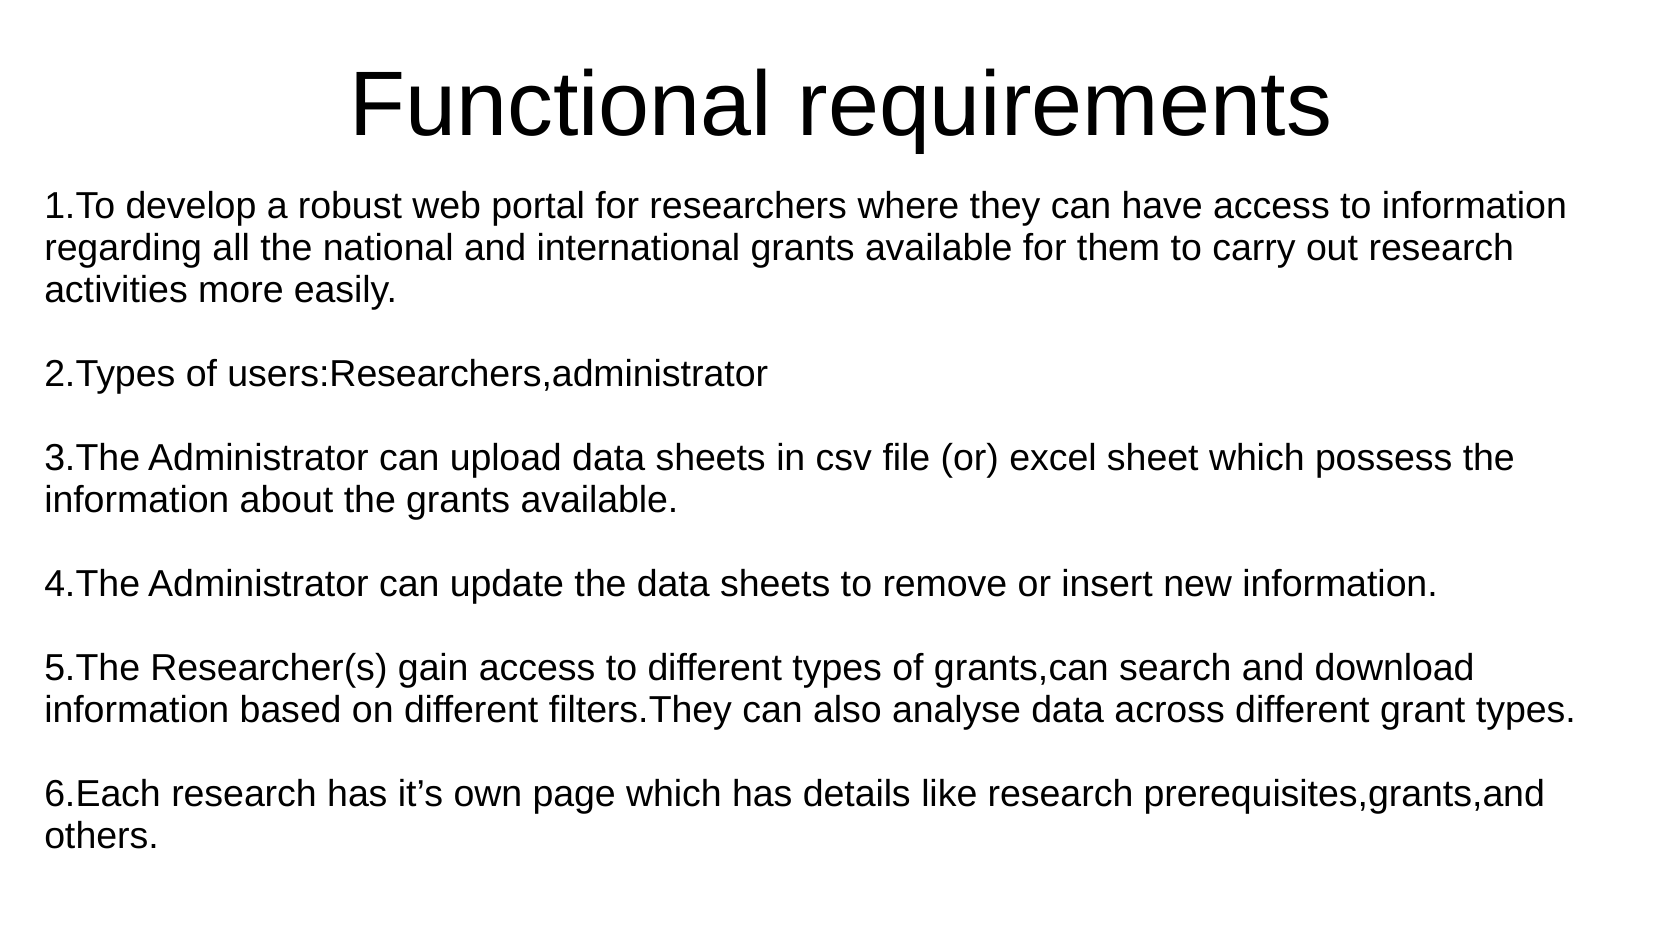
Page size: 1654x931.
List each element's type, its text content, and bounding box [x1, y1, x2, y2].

title Functional requirements [147, 52, 1536, 155]
text_box 1.To develop a robust web portal for researchers where they can have access to information regarding all the national and international grants available for them to carry out research activities more easily. 2.Types of users:Researchers,administrator 3.The Administrator can upload data sheets in csv file (or) excel sheet which possess the information about the grants available. 4.The Administrator can update the data sheets to remove or insert new information. 5.The Researcher(s) gain access to different types of grants,can search and download information based on different filters.They can also analyse data across different grant types. 6.Each research has it’s own page which has details like research prerequisites,grants,and others. [29, 177, 1625, 864]
